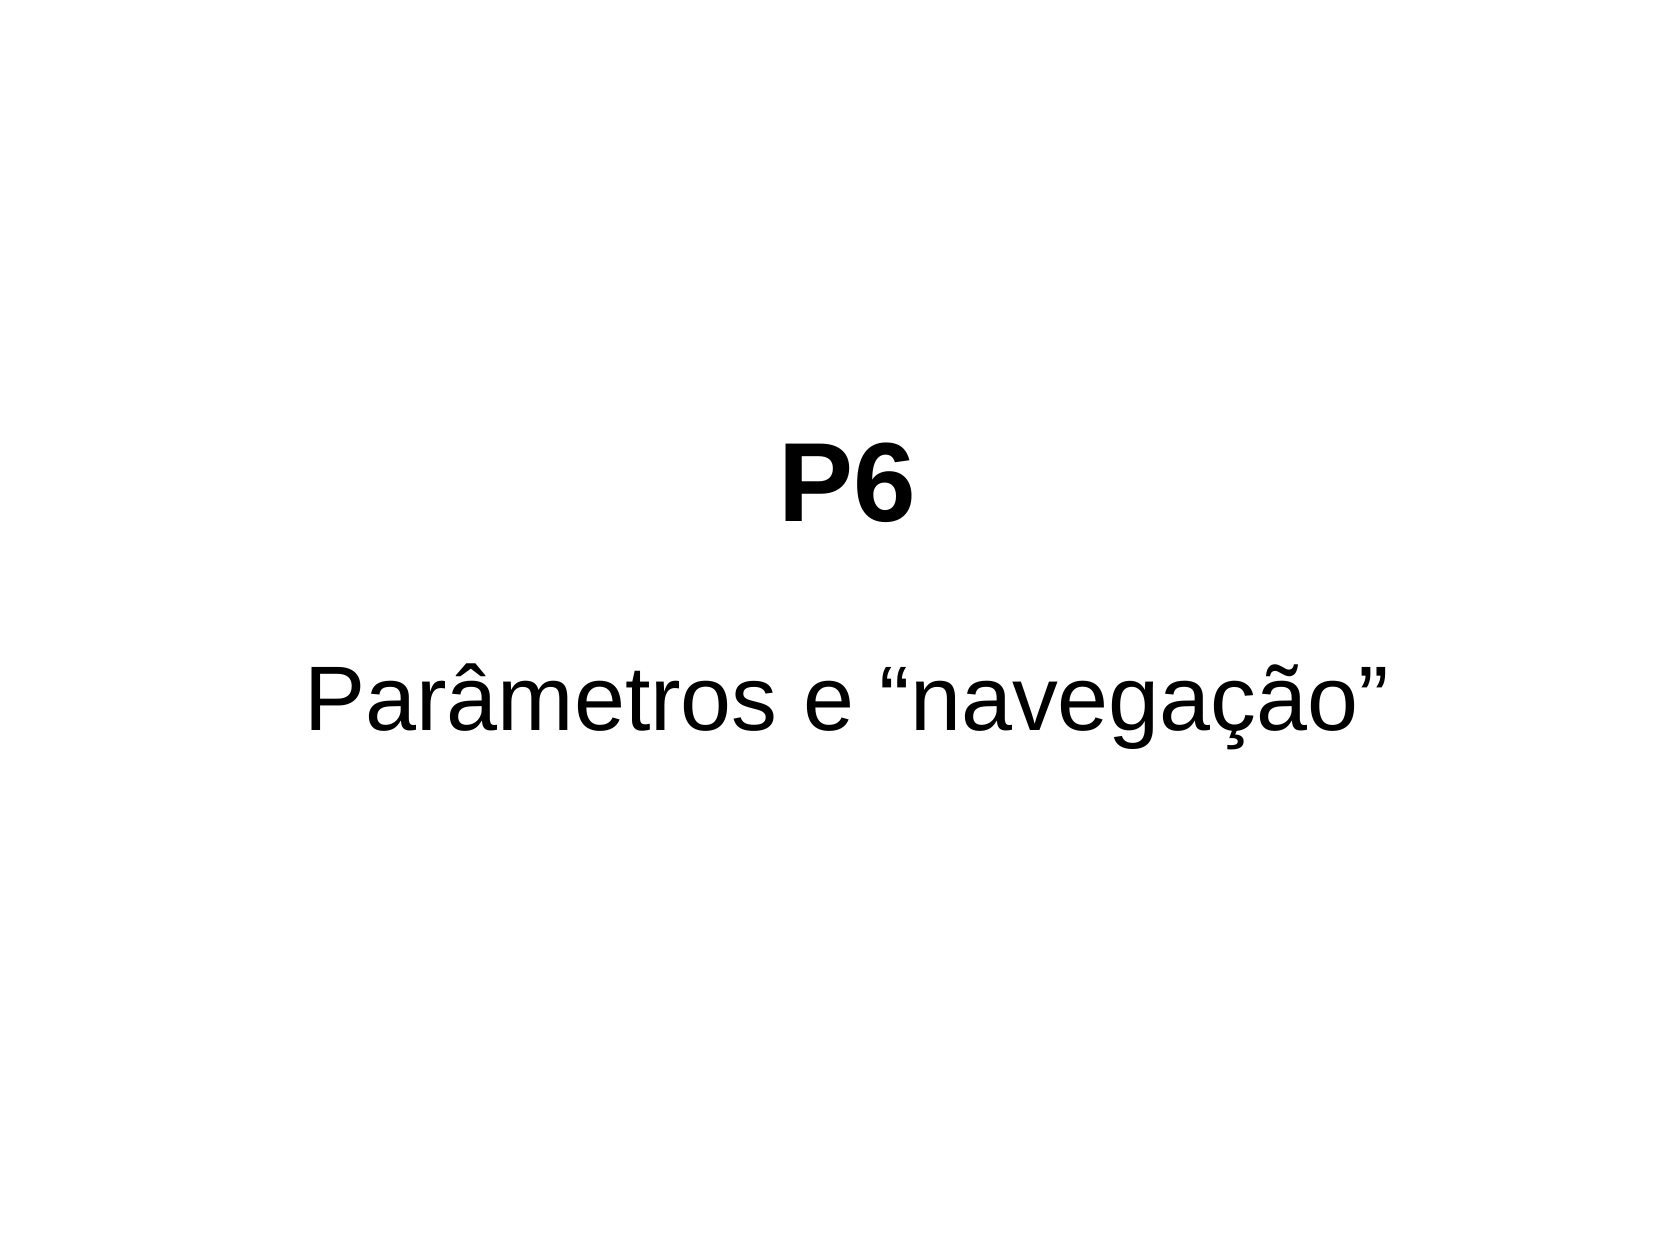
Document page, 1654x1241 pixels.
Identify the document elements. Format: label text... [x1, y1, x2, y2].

title P6 Parâmetros e “navegação” [240, 225, 1456, 946]
